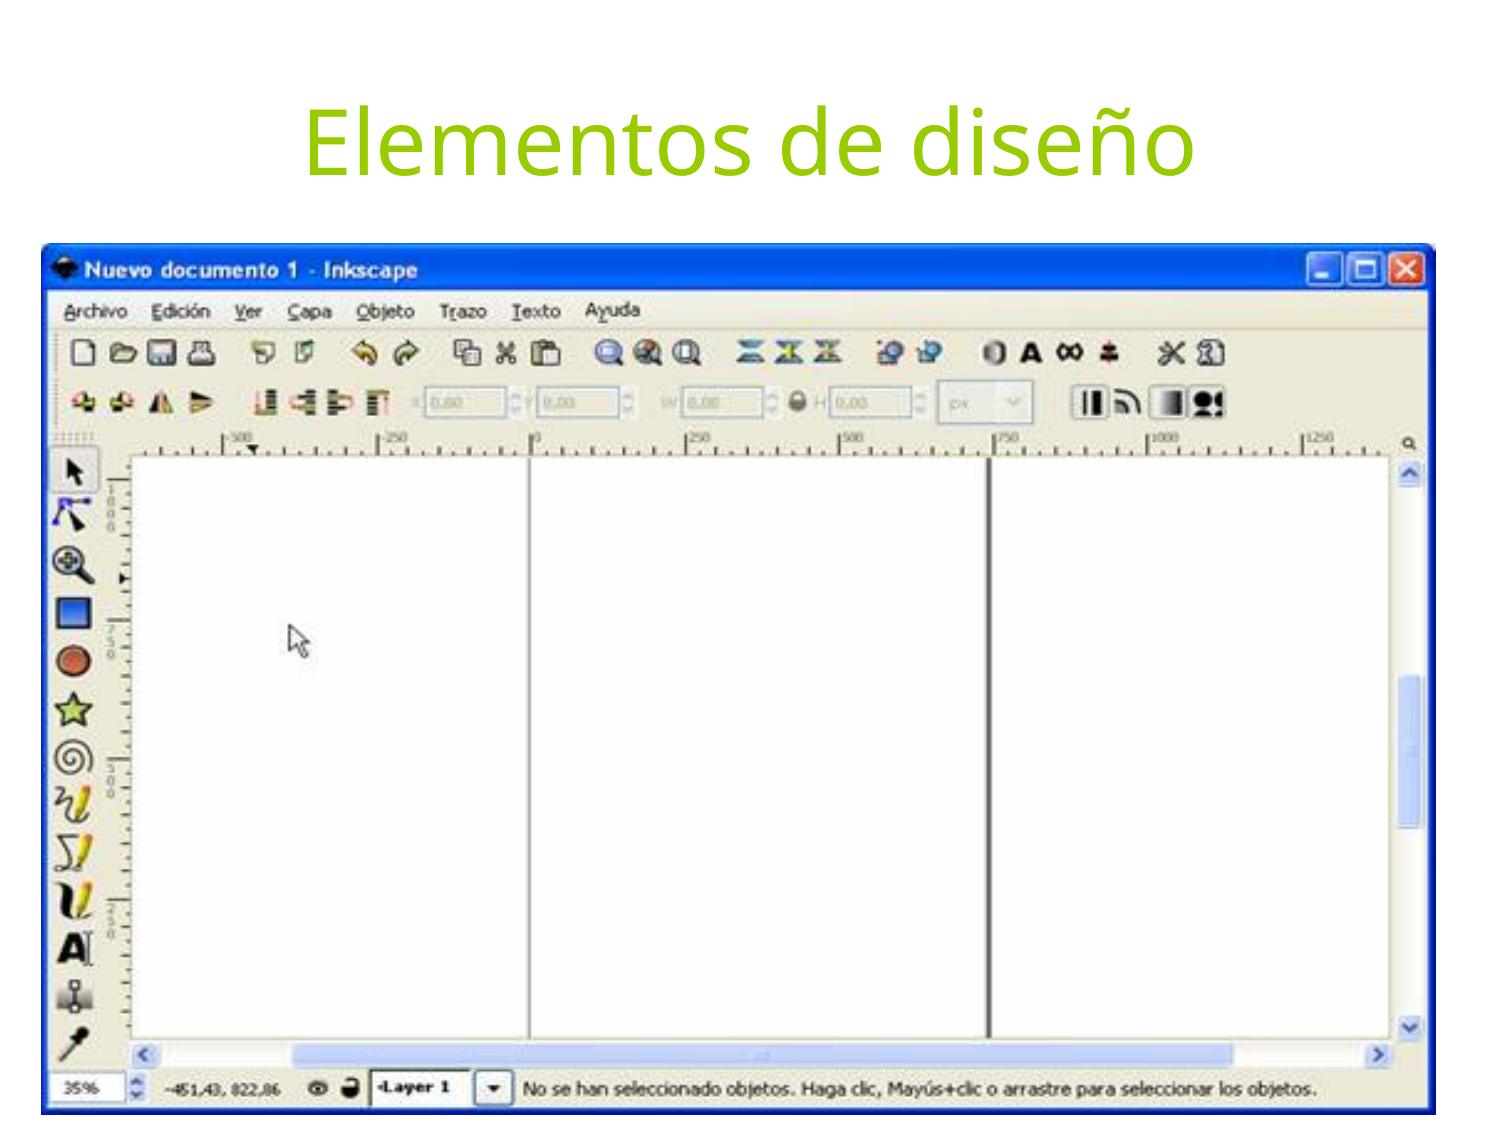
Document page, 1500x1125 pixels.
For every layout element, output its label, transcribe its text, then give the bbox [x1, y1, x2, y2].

picture [41, 243, 1436, 1115]
title Elementos de diseño [75, 45, 1426, 233]
